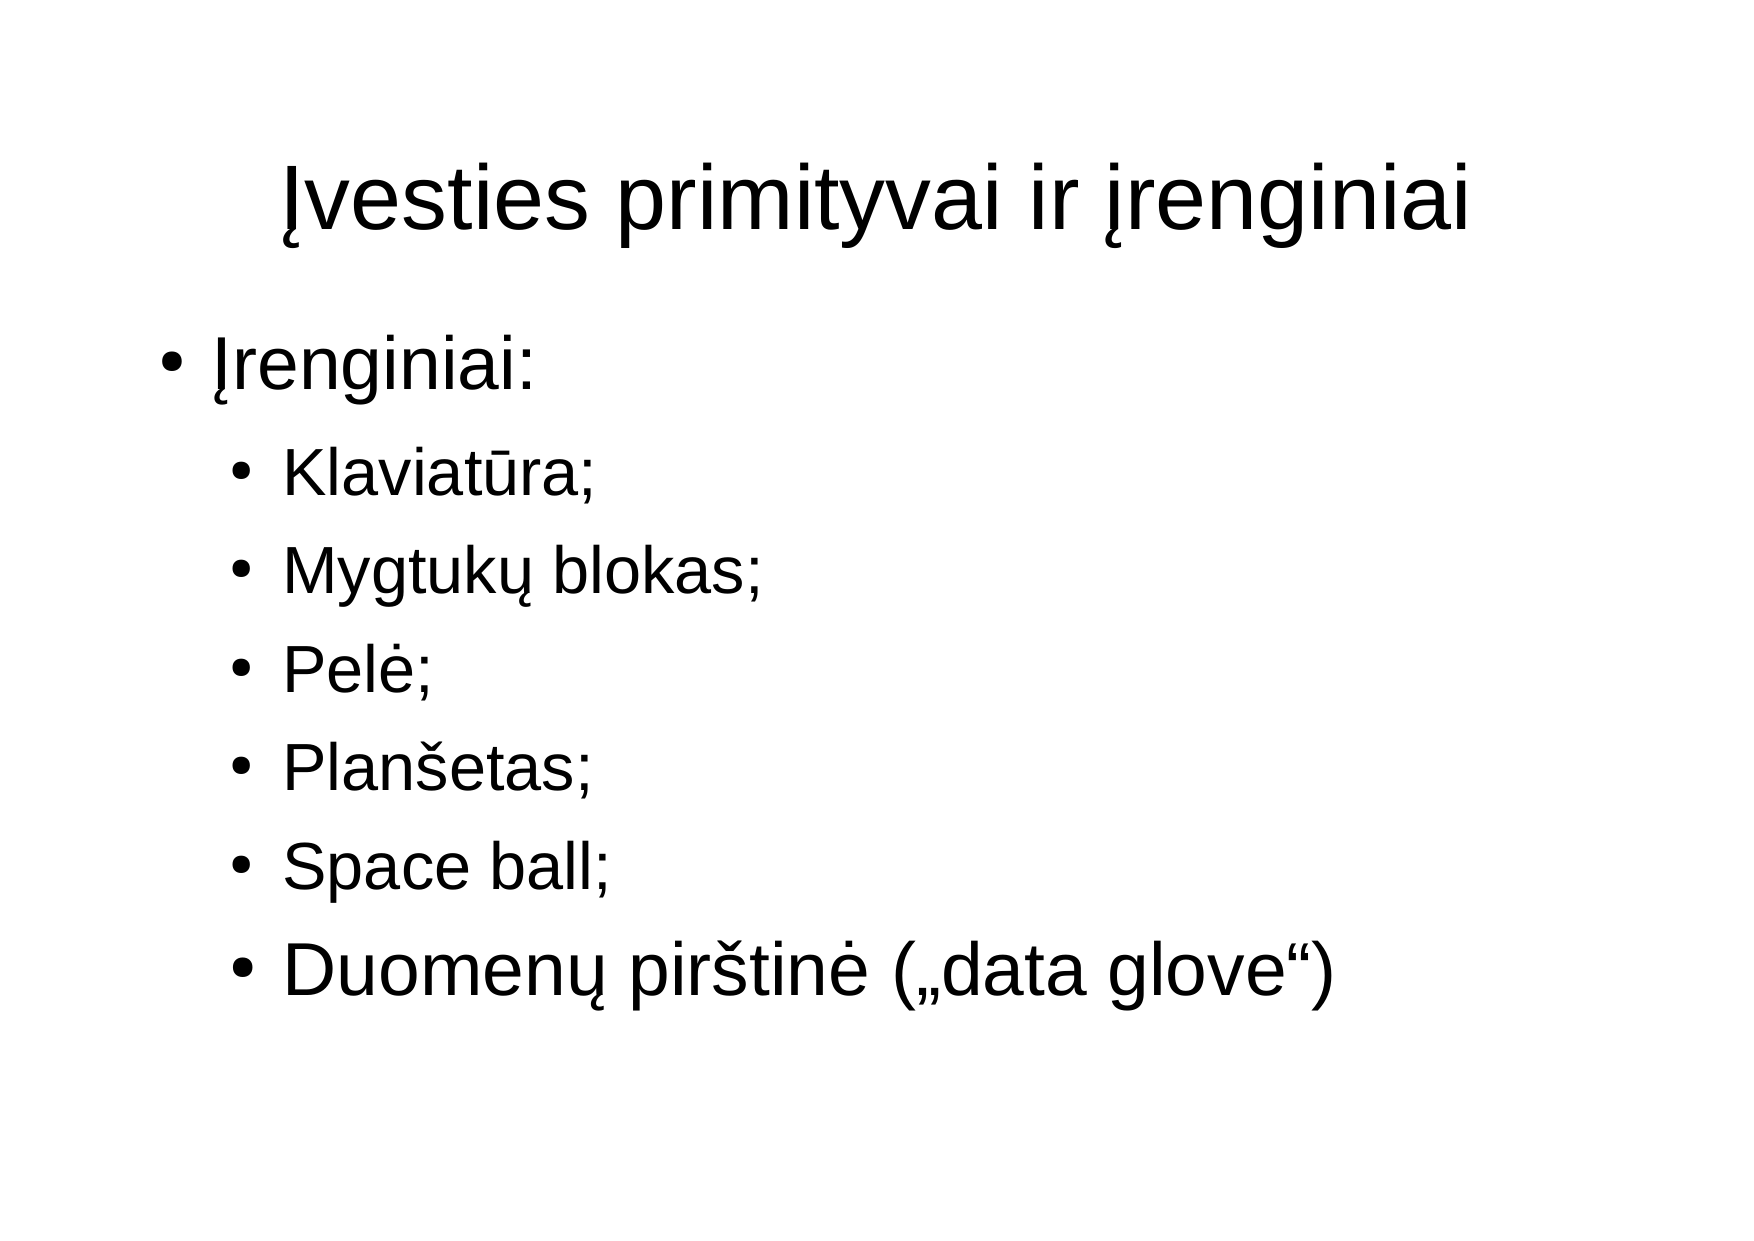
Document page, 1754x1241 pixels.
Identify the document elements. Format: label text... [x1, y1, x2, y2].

list Įrenginiai: Klaviatūra; Mygtukų blokas; Pelė; Planšetas; Space ball; Duomenų pirštinė („data glove“) [140, 321, 1614, 1119]
title Įvesties primityvai ir įrenginiai [140, 111, 1614, 284]
